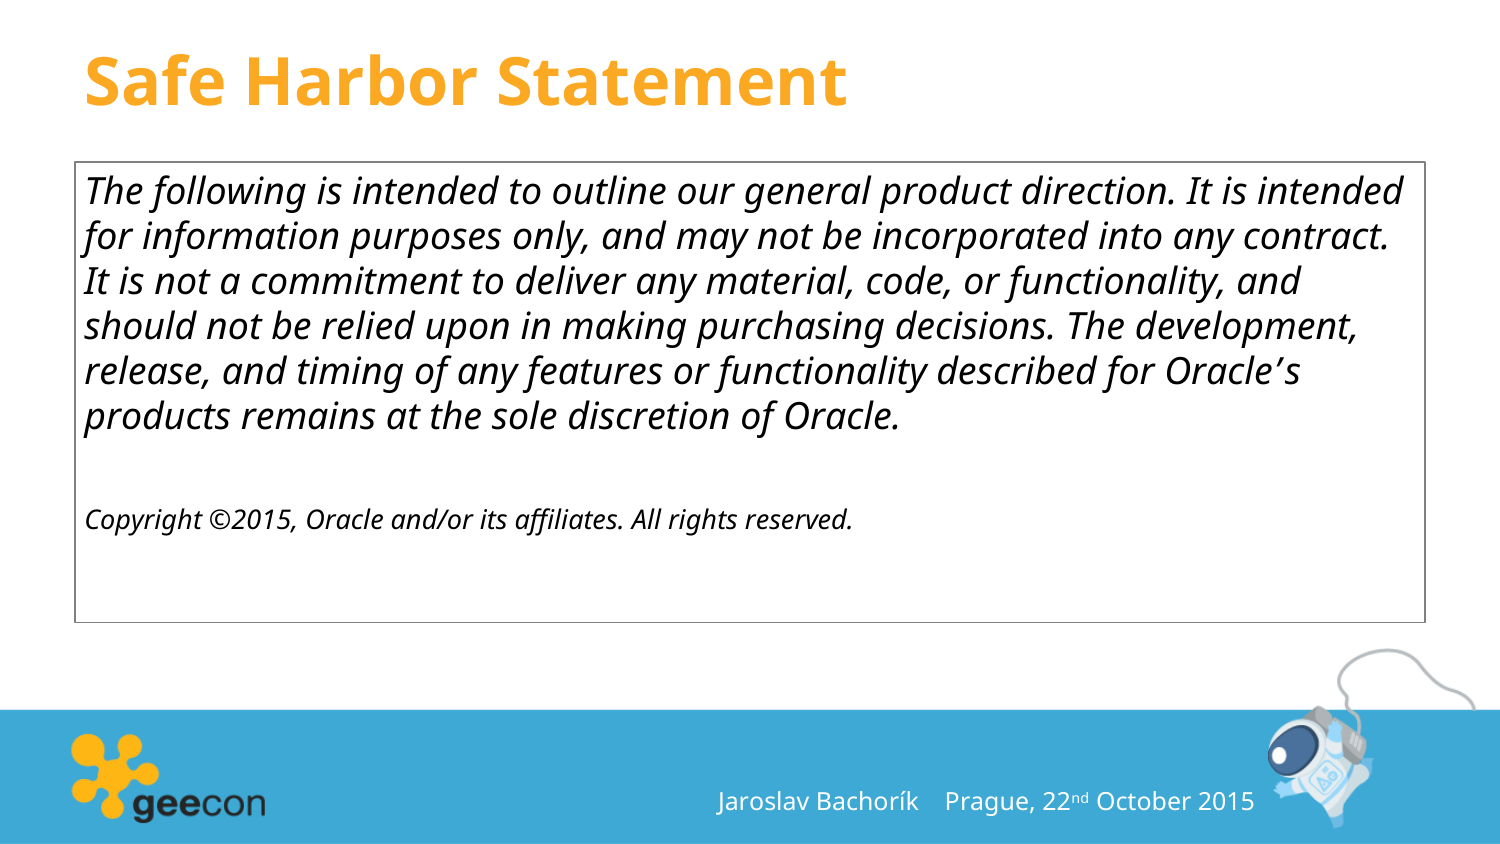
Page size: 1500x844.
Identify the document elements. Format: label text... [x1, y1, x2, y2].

text_box Jaroslav Bachorík Prague, 22nd October 2015 [442, 778, 1270, 824]
picture [0, 0, 1500, 844]
title Safe Harbor Statement [75, 33, 1426, 161]
list The following is intended to outline our general product direction. It is intended for information purposes only, and may not be incorporated into any contract. It is not a commitment to deliver any material, code, or functionality, and should not be relied upon in making purchasing decisions. The development, release, and timing of any features or functionality described for Oracle’s products remains at the sole discretion of Oracle. Copyright ©2015, Oracle and/or its affiliates. All rights reserved. [75, 161, 1426, 623]
